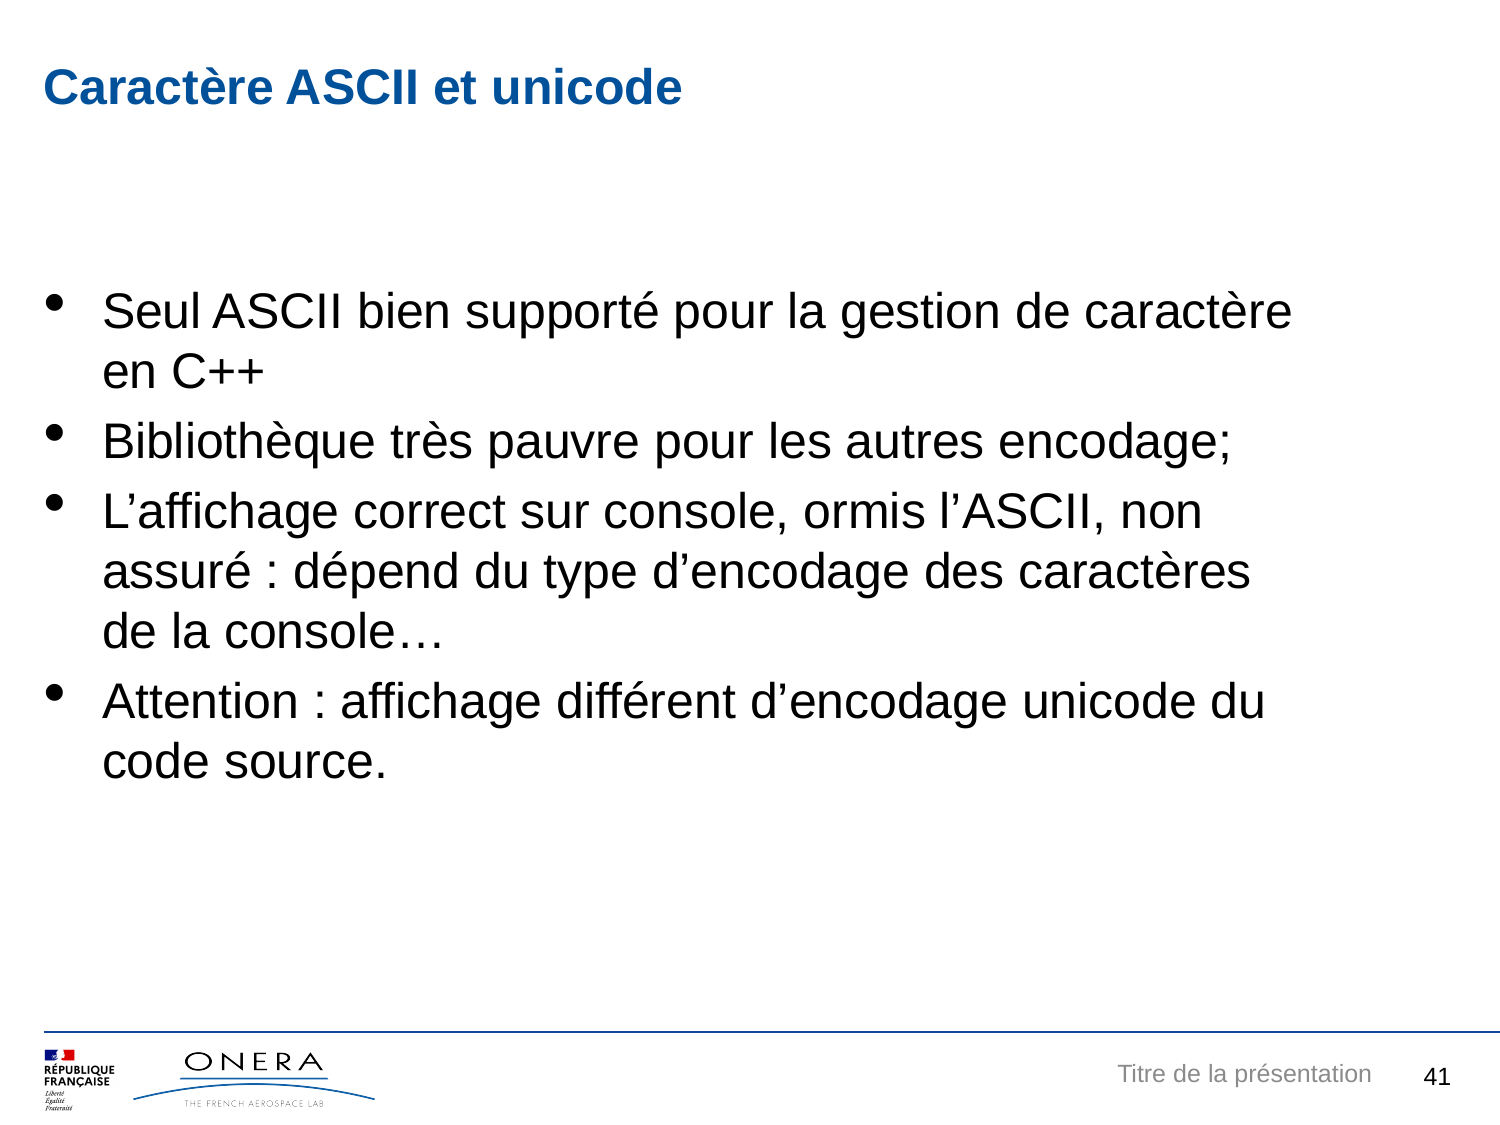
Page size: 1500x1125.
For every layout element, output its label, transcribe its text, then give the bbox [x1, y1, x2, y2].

text_box Seul ASCII bien supporté pour la gestion de caractère en C++ Bibliothèque très pauvre pour les autres encodage; L’affichage correct sur console, ormis l’ASCII, non assuré : dépend du type d’encodage des caractères de la console… Attention : affichage différent d’encodage unicode du code source. [45, 278, 1321, 954]
picture [34, 1039, 125, 1121]
text_box <numéro> [1374, 1025, 1500, 1125]
picture [133, 1052, 375, 1107]
text_box Titre de la présentation [466, 1042, 1388, 1103]
text_box Caractère ASCII et unicode [43, 0, 1486, 169]
